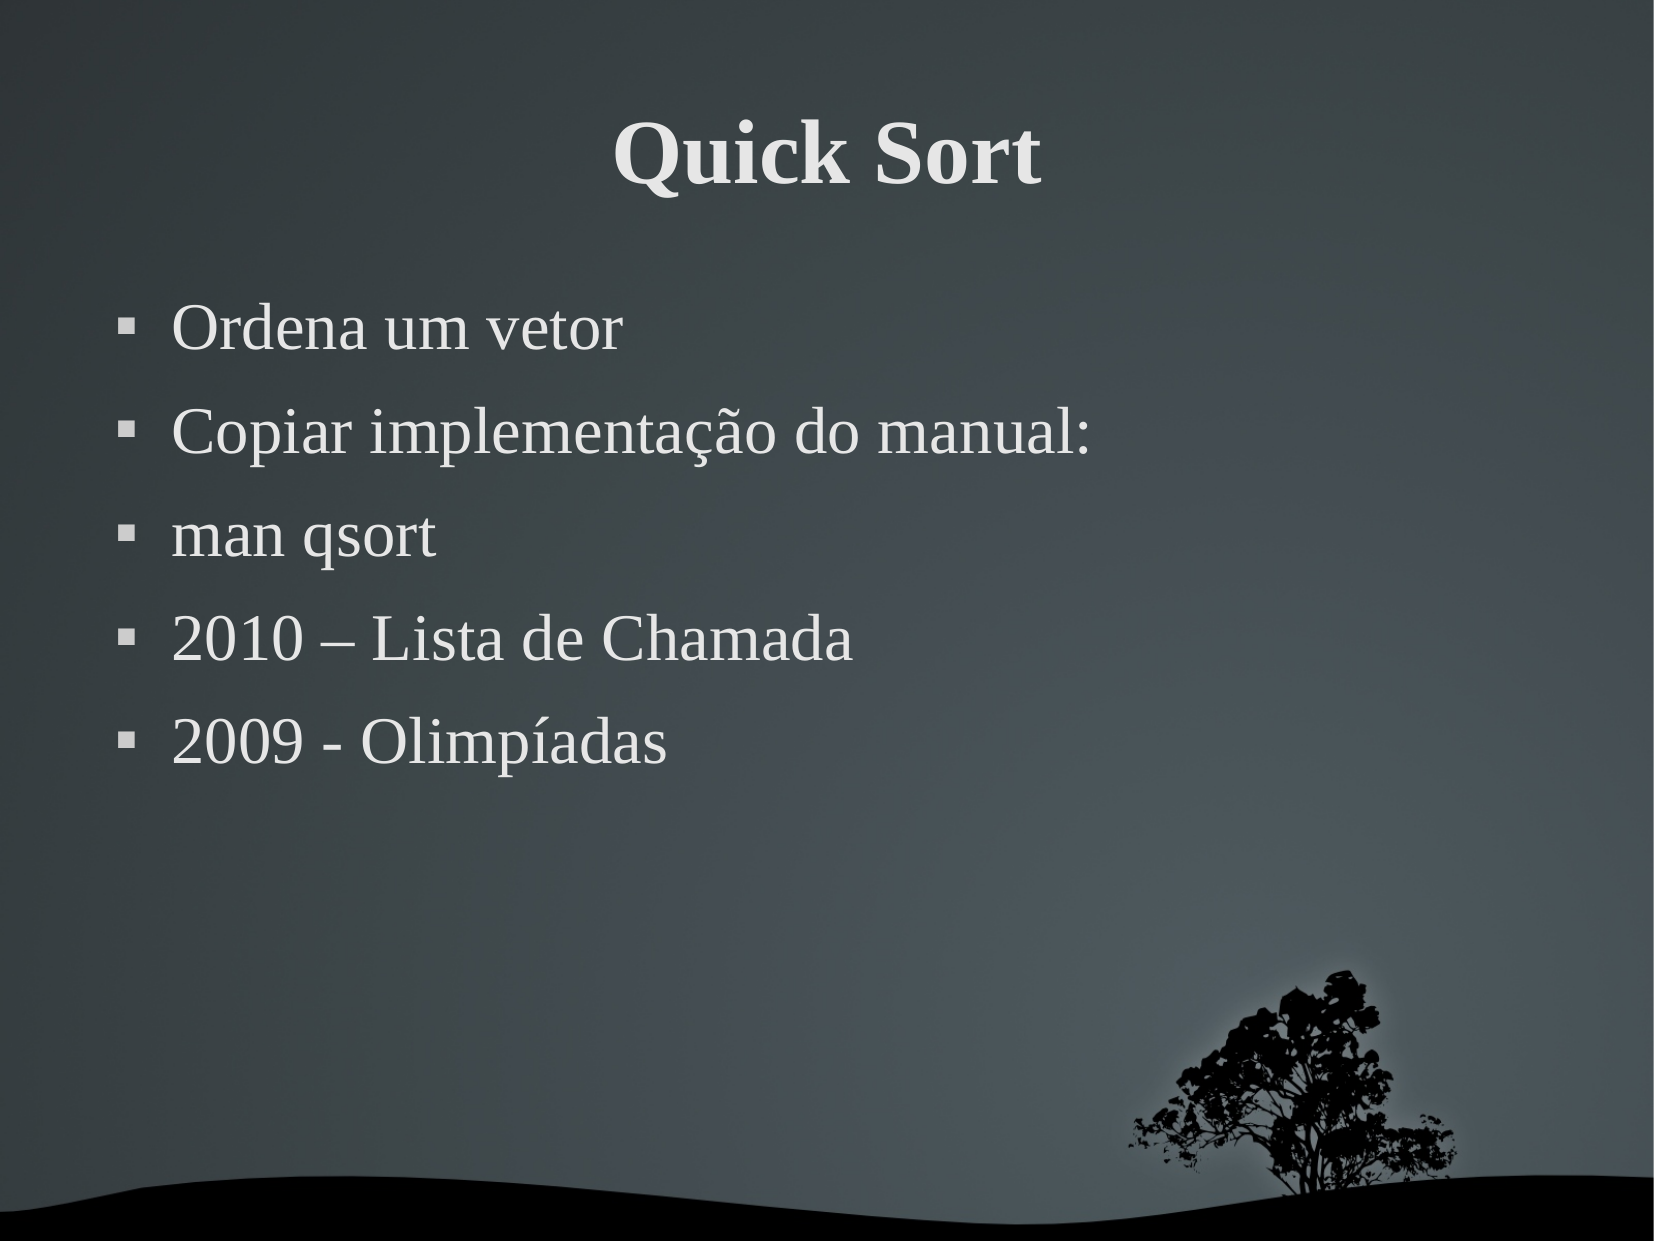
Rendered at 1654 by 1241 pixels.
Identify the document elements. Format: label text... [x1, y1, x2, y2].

picture [0, 0, 1654, 1241]
title Quick Sort [82, 49, 1571, 257]
list Ordena um vetor Copiar implementação do manual: man qsort 2010 – Lista de Chamada 2009 - Olimpíadas [82, 290, 1571, 1109]
